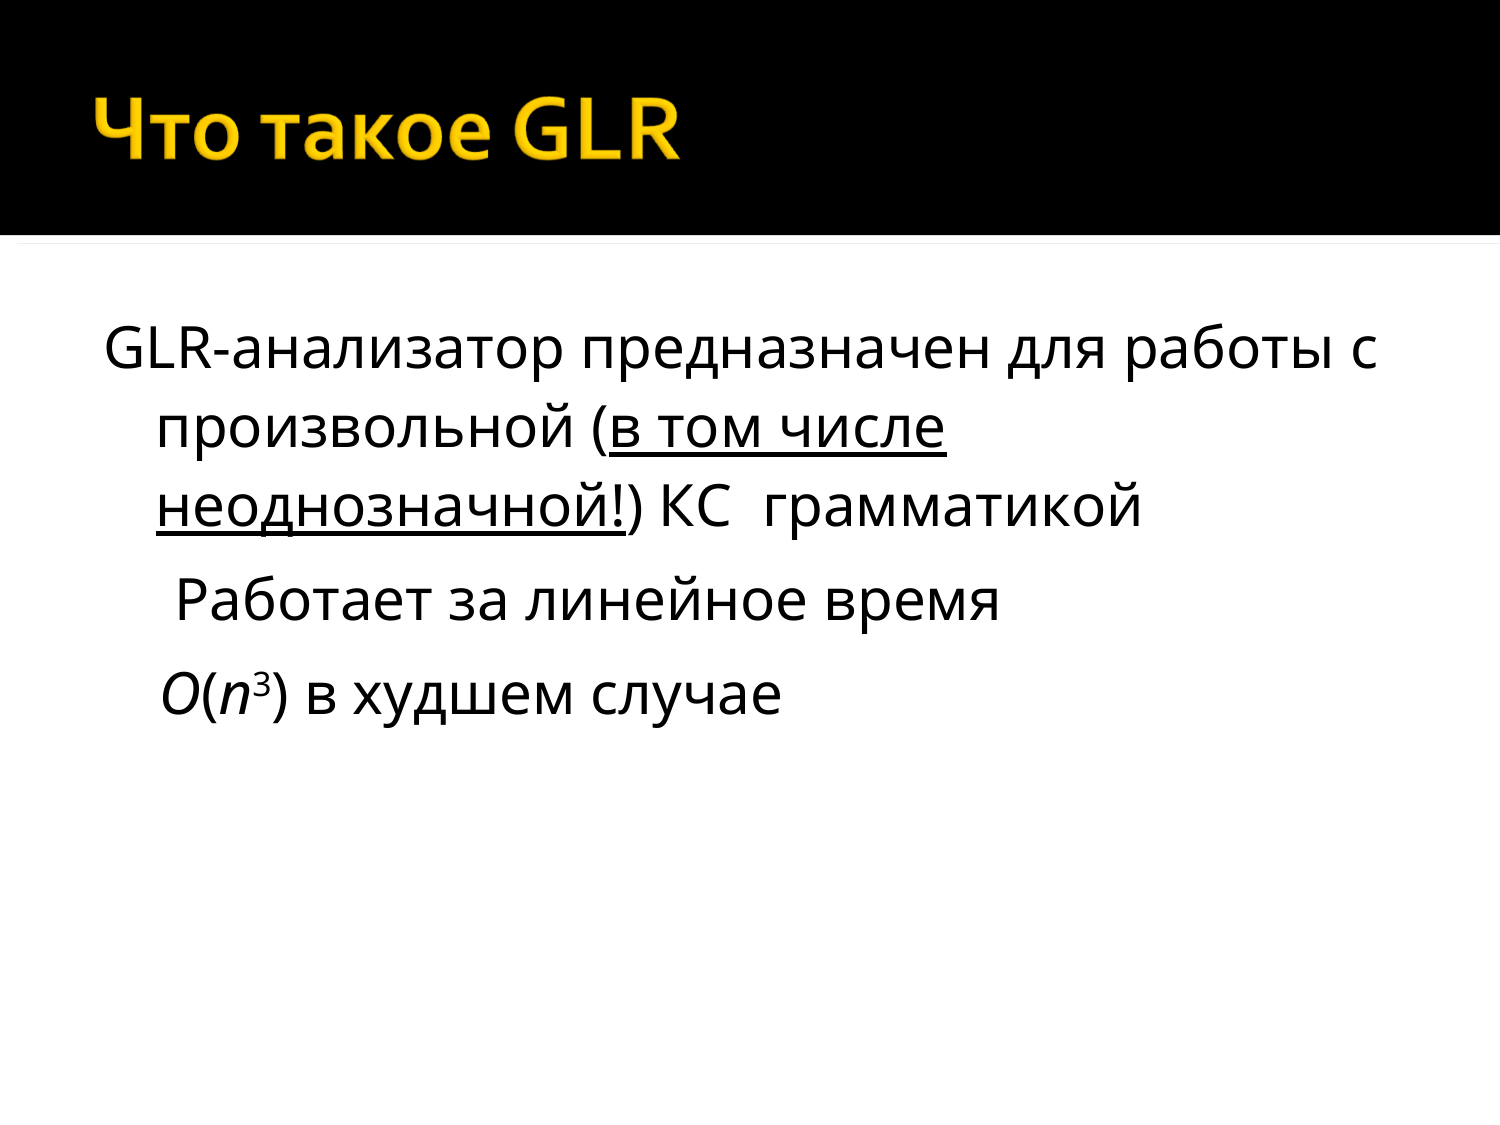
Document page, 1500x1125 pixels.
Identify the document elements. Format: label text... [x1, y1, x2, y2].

text_box [31, 24, 1427, 233]
list GLR-анализатор предназначен для работы с произвольной (в том числе неоднозначной!) КС грамматикой Работает за линейное время O(n3) в худшем случае [75, 291, 1426, 1051]
